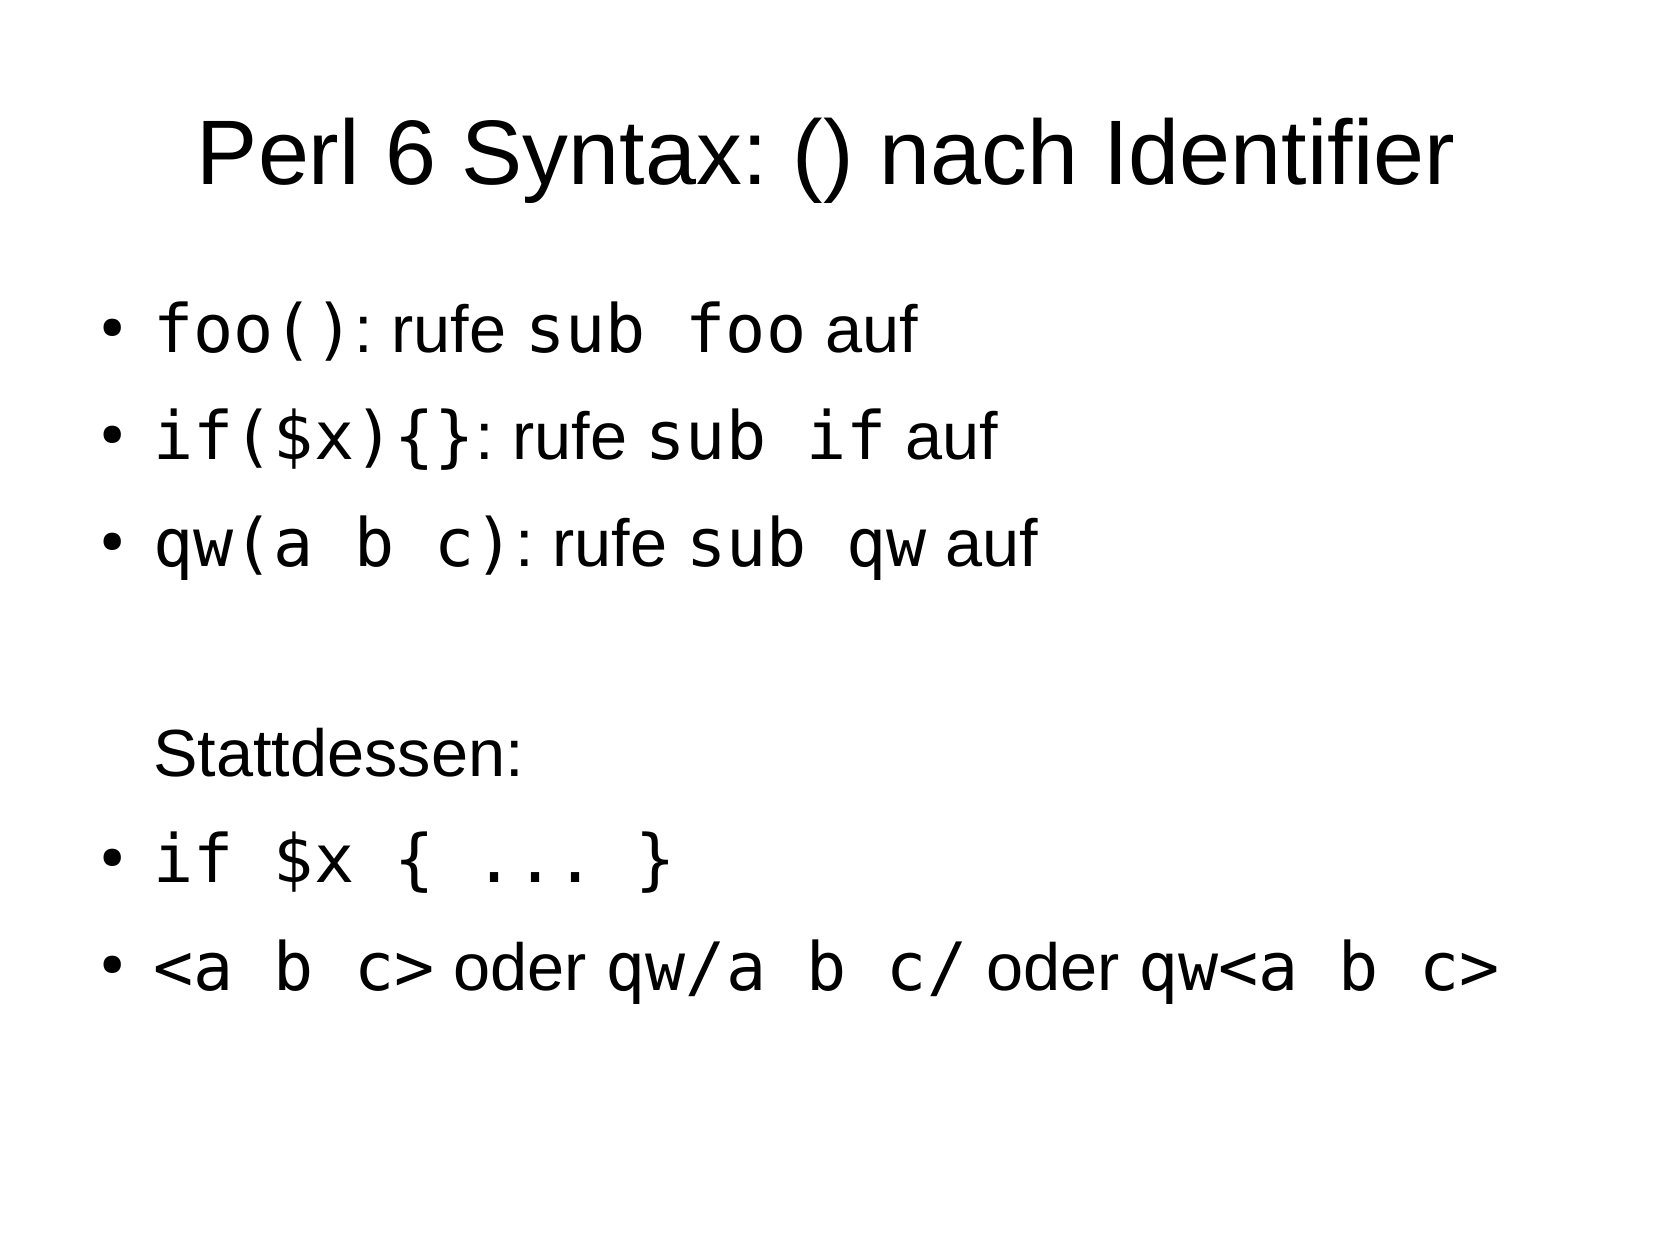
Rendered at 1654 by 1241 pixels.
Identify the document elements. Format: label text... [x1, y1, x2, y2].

title Perl 6 Syntax: () nach Identifier [82, 49, 1571, 257]
list foo(): rufe sub foo auf if($x){}: rufe sub if auf qw(a b c): rufe sub qw auf Stattdessen: if $x { ... } <a b c> oder qw/a b c/ oder qw<a b c> [82, 290, 1571, 1010]
